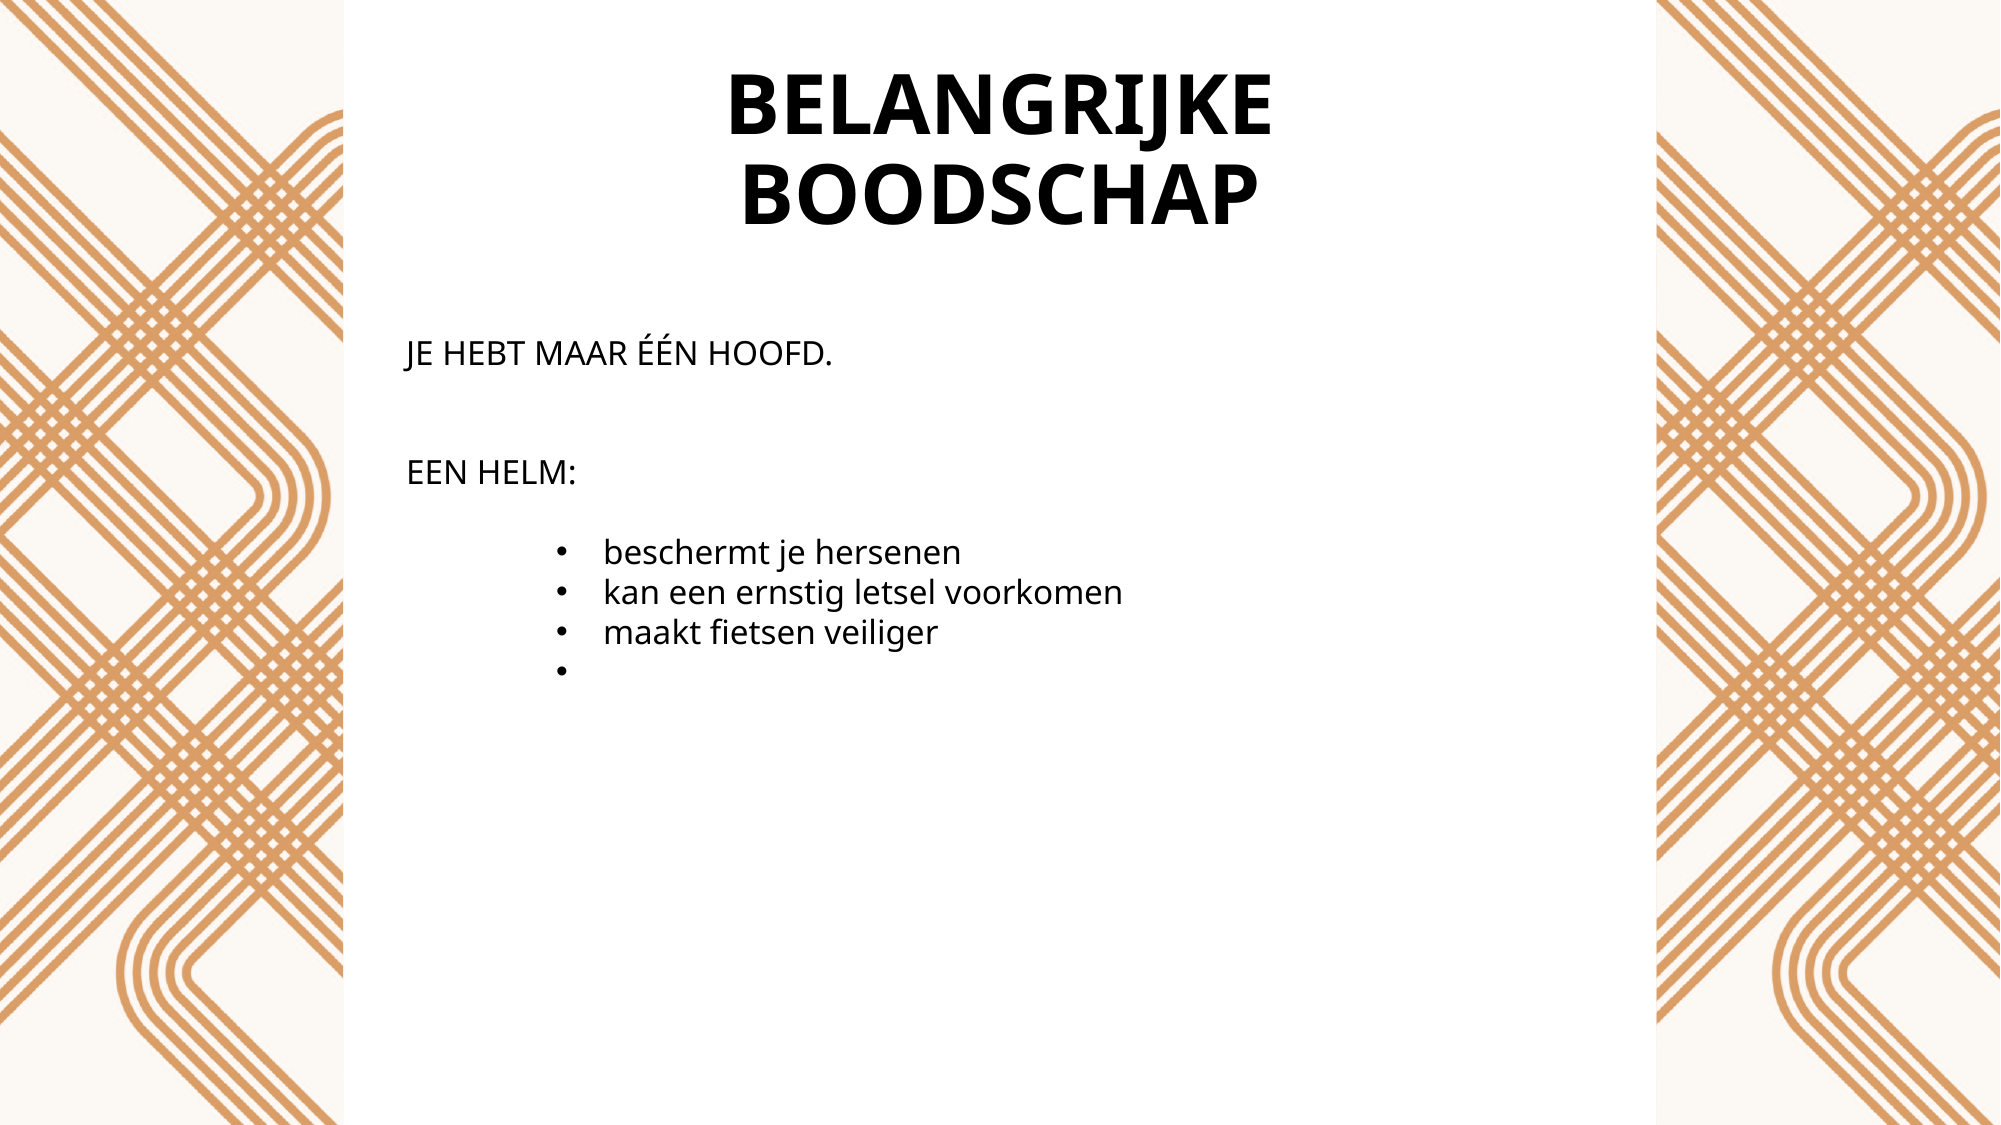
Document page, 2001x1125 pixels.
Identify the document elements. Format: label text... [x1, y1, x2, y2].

title BELANGRIJKE BOODSCHAP [591, 50, 1409, 251]
text_box JE HEBT MAAR ÉÉN HOOFD. EEN HELM: beschermt je hersenen kan een ernstig letsel voorkomen maakt fietsen veiliger [391, 324, 1612, 744]
picture [1656, 0, 2000, 1125]
picture [0, 0, 344, 1125]
